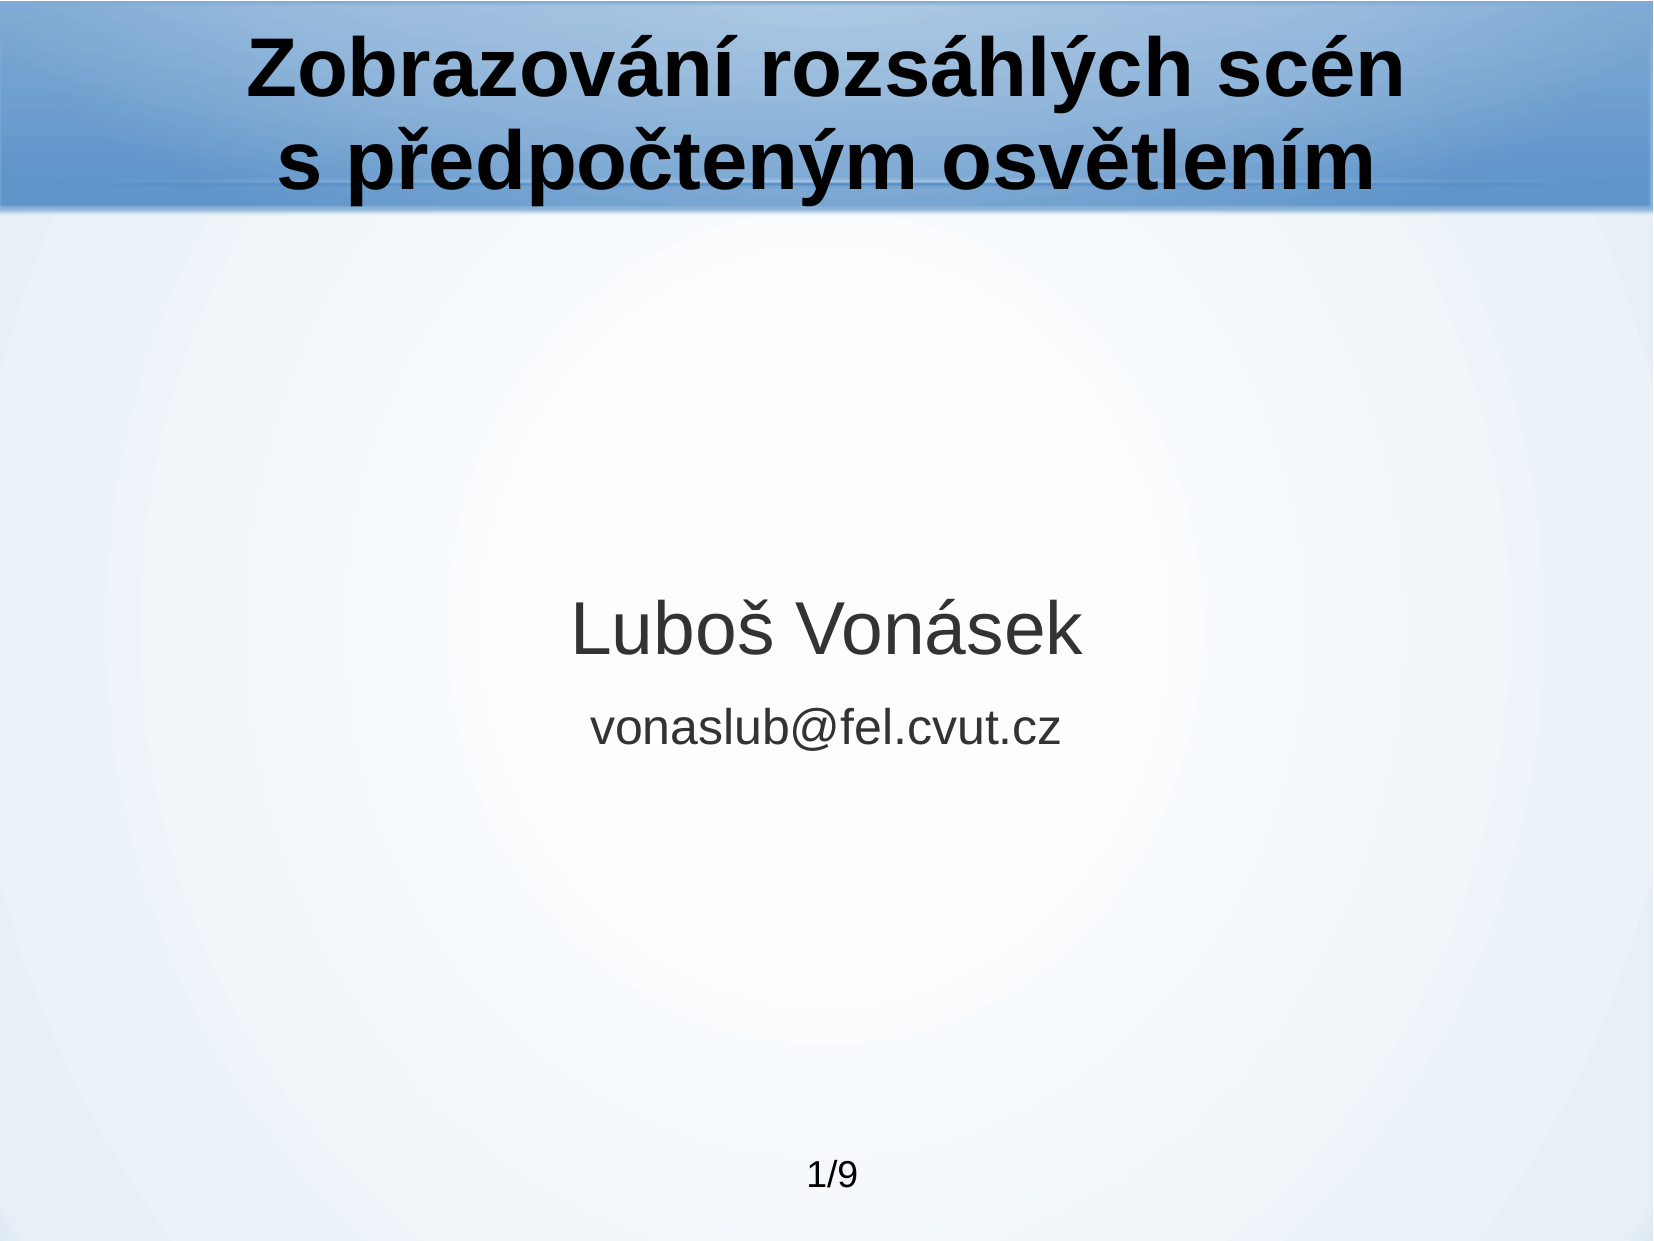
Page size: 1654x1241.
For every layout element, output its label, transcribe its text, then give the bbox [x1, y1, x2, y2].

picture [0, 1, 1653, 1241]
subtitle Luboš Vonásek vonaslub@fel.cvut.cz [82, 290, 1571, 1010]
text_box <number>/9 [590, 1145, 1074, 1216]
title Zobrazování rozsáhlých scén s předpočteným osvětlením [82, 20, 1571, 208]
